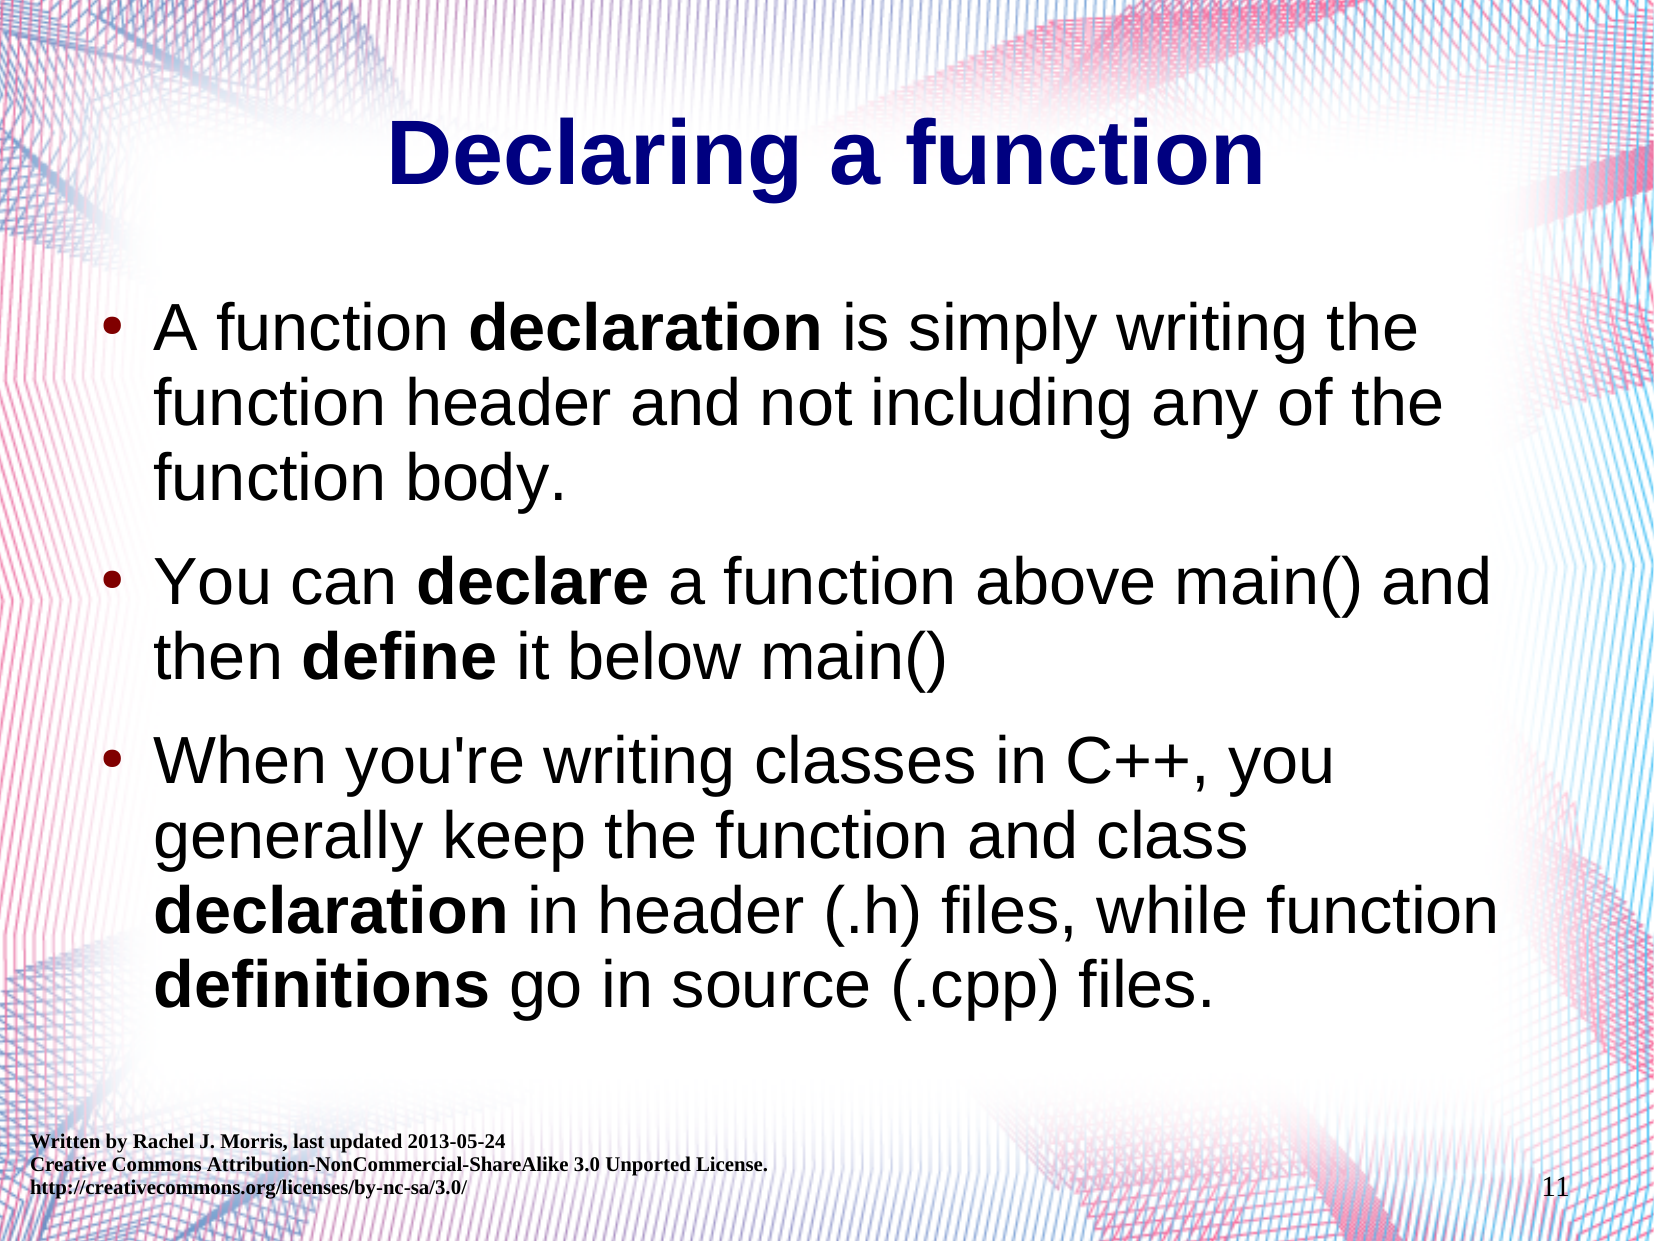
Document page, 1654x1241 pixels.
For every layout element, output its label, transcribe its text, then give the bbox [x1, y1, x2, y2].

title Declaring a function [82, 49, 1571, 257]
picture [0, 0, 1654, 1241]
list A function declaration is simply writing the function header and not including any of the function body. You can declare a function above main() and then define it below main() When you're writing classes in C++, you generally keep the function and class declaration in header (.h) files, while function definitions go in source (.cpp) files. [82, 290, 1571, 1023]
